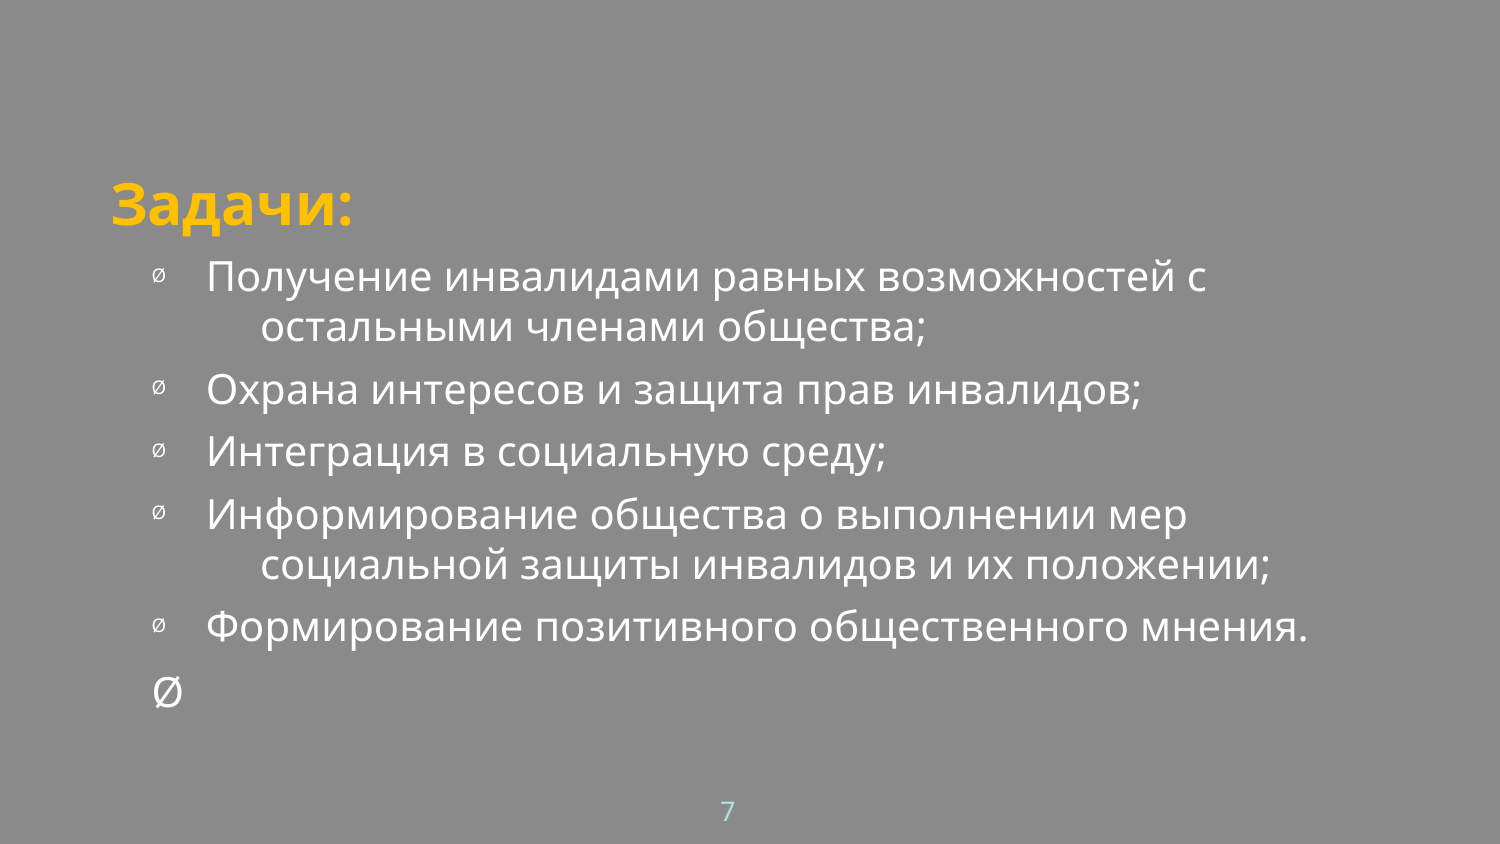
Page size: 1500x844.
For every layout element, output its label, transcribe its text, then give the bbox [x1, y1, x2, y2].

text_box 7 [705, 779, 796, 832]
text_box Задачи: Получение инвалидами равных возможностей с остальными членами общества; Охрана интересов и защита прав инвалидов; Интеграция в социальную среду; Информирование общества о выполнении мер социальной защиты инвалидов и их положении; Формирование позитивного общественного мнения. [94, 152, 1406, 707]
